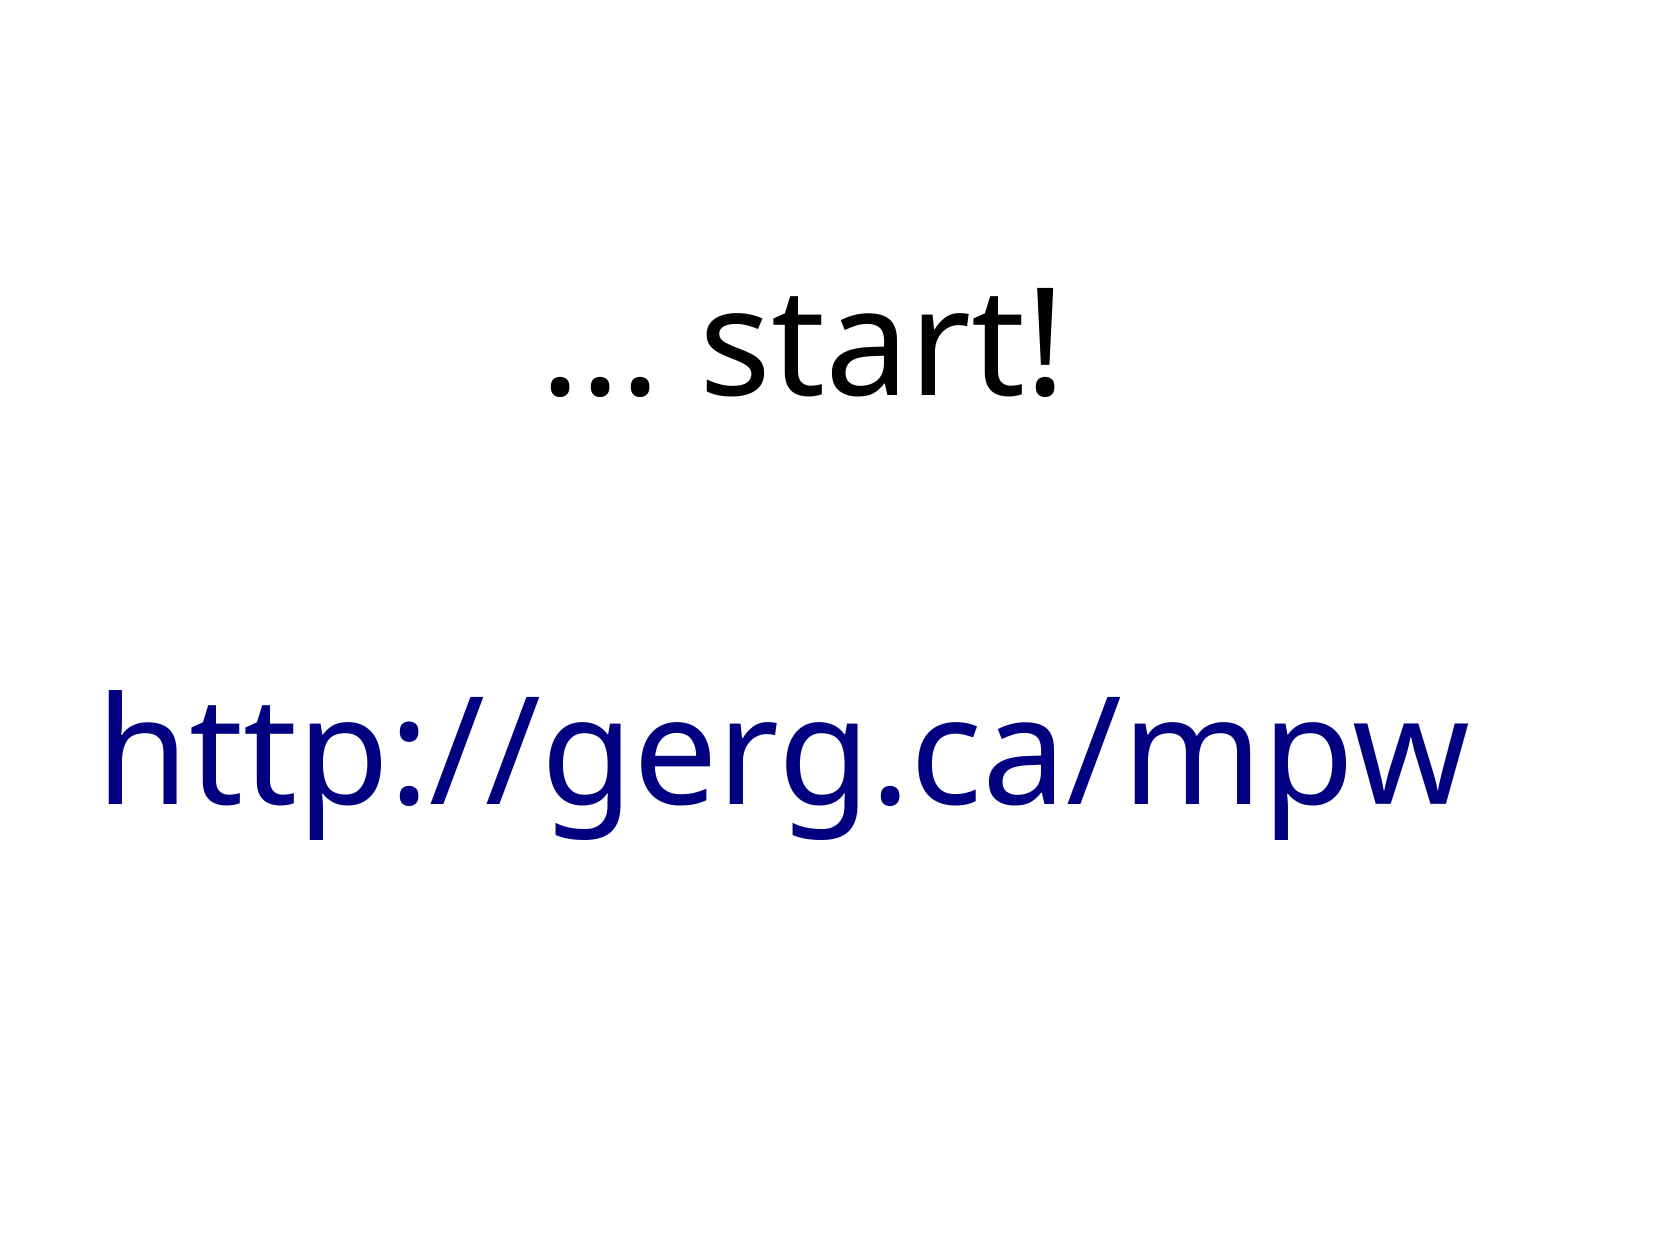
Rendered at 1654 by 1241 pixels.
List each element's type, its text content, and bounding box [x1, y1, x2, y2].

title ... start! http://gerg.ca/mpw [59, 271, 1548, 812]
